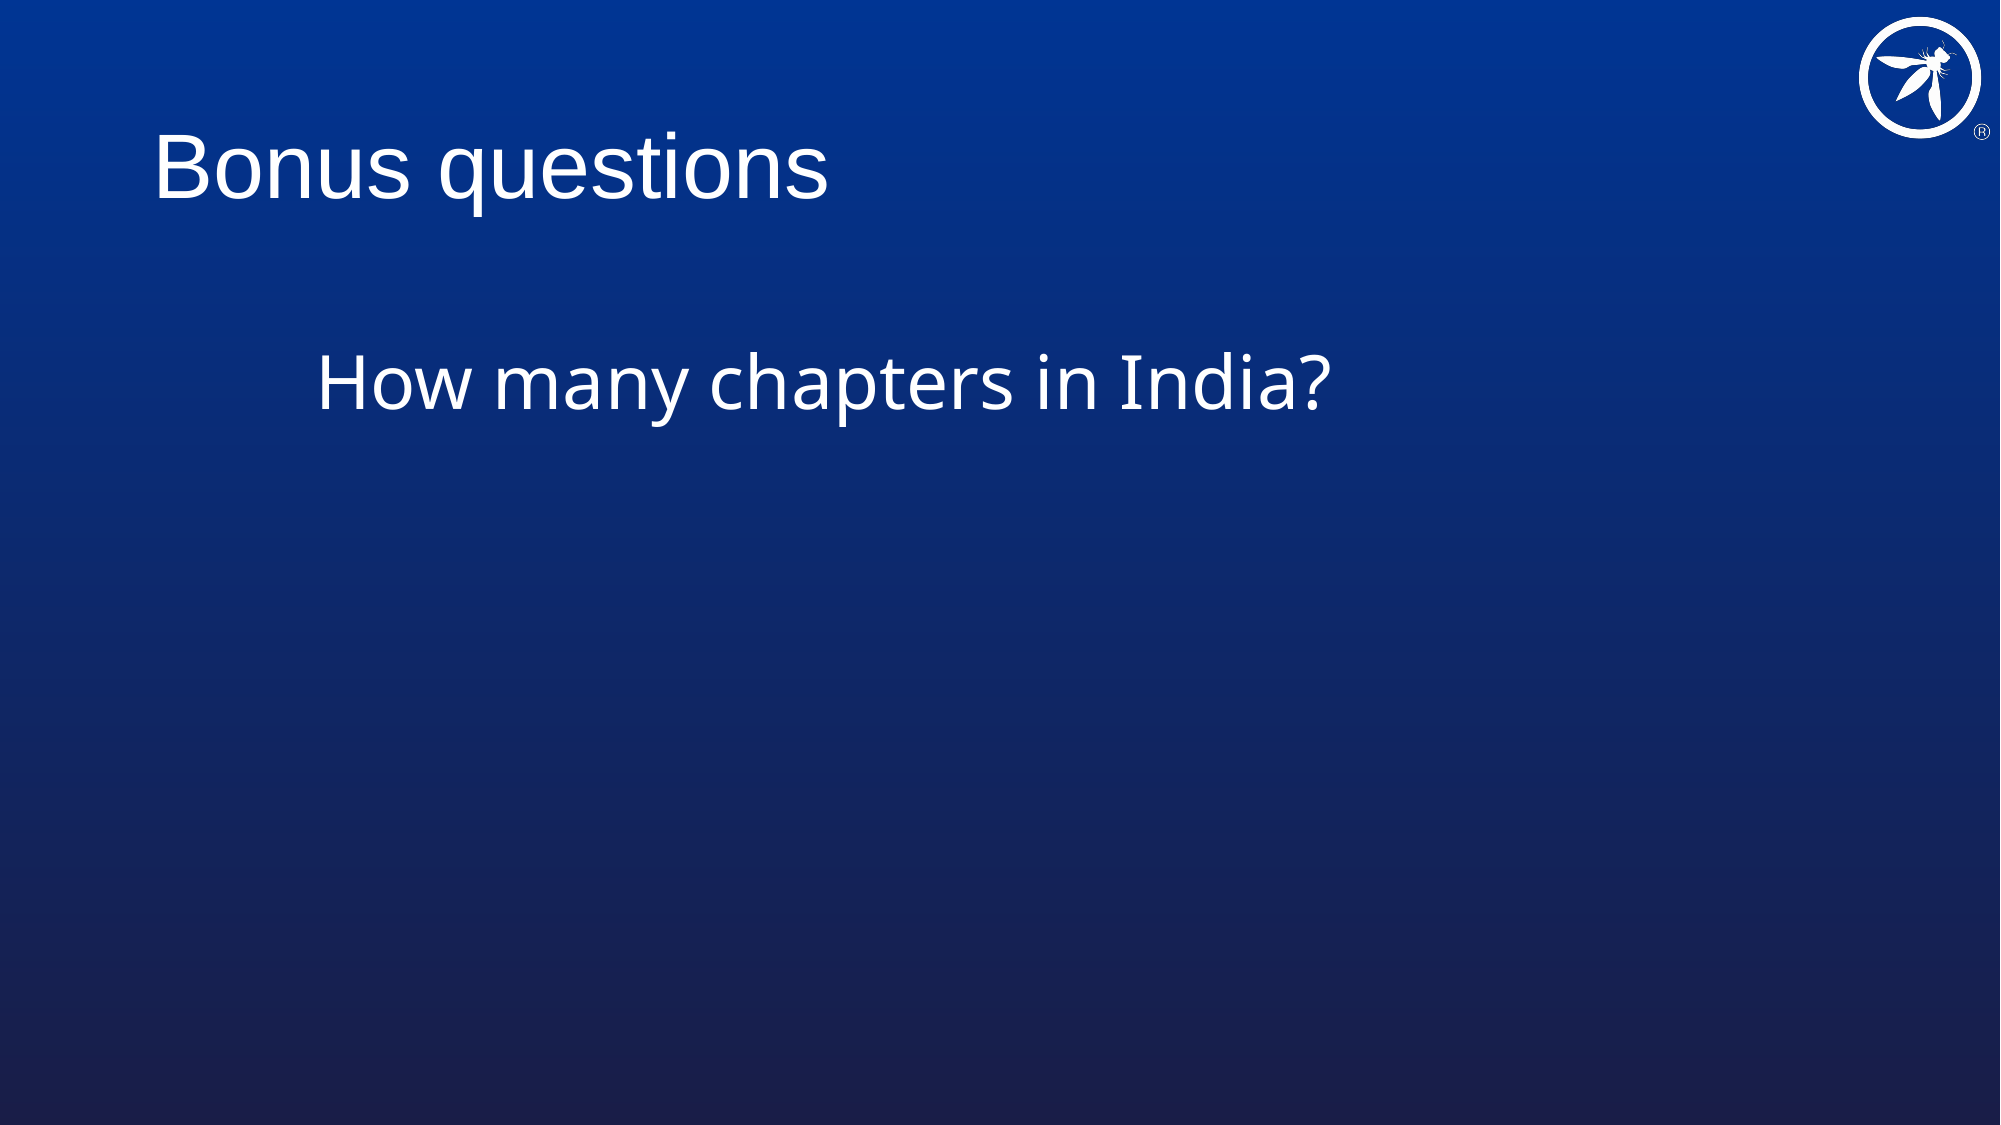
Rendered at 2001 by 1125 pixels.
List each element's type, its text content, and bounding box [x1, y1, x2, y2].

picture [1797, 0, 2001, 200]
list How many chapters in India? [262, 337, 1801, 1052]
title Bonus questions [137, 59, 1863, 278]
